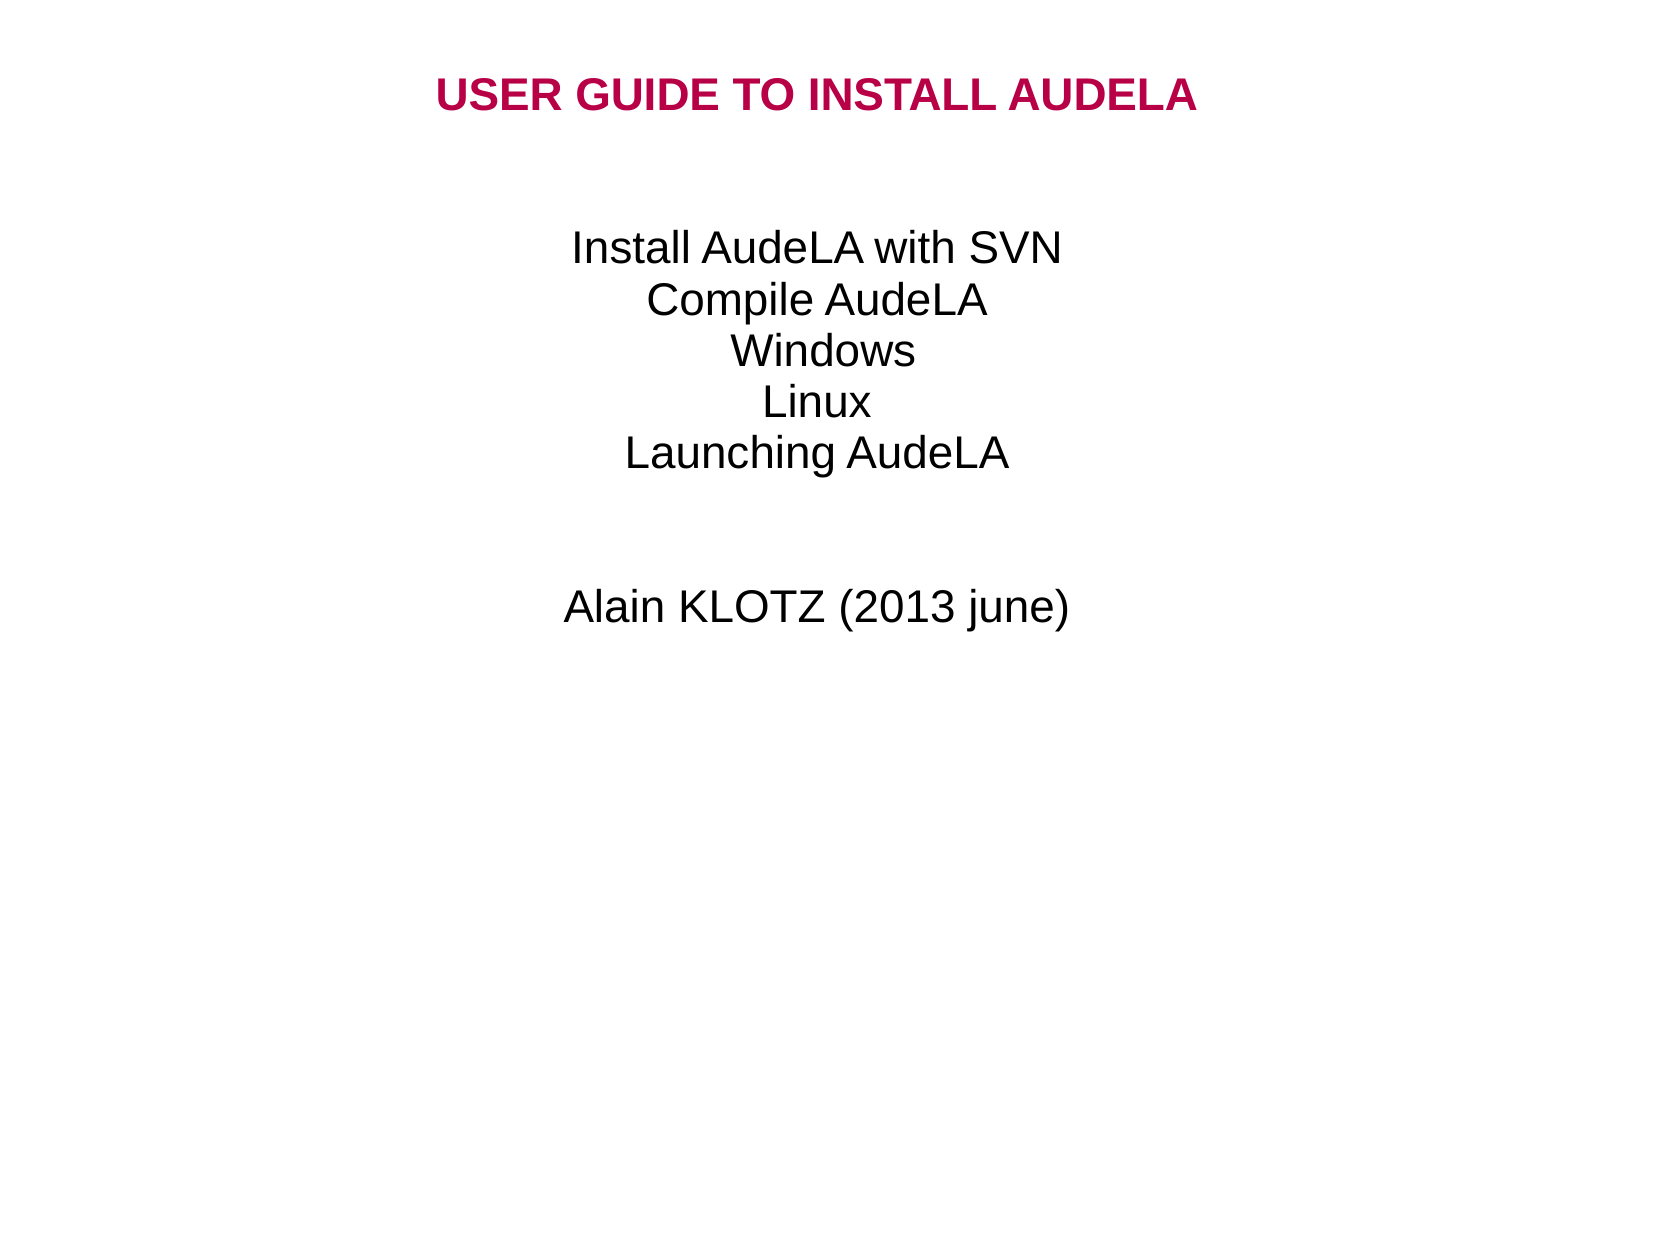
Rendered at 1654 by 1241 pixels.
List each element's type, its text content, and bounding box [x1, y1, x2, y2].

text_box USER GUIDE TO INSTALL AUDELA Install AudeLA with SVN Compile AudeLA Windows Linux Launching AudeLA Alain KLOTZ (2013 june) [420, 61, 1214, 639]
